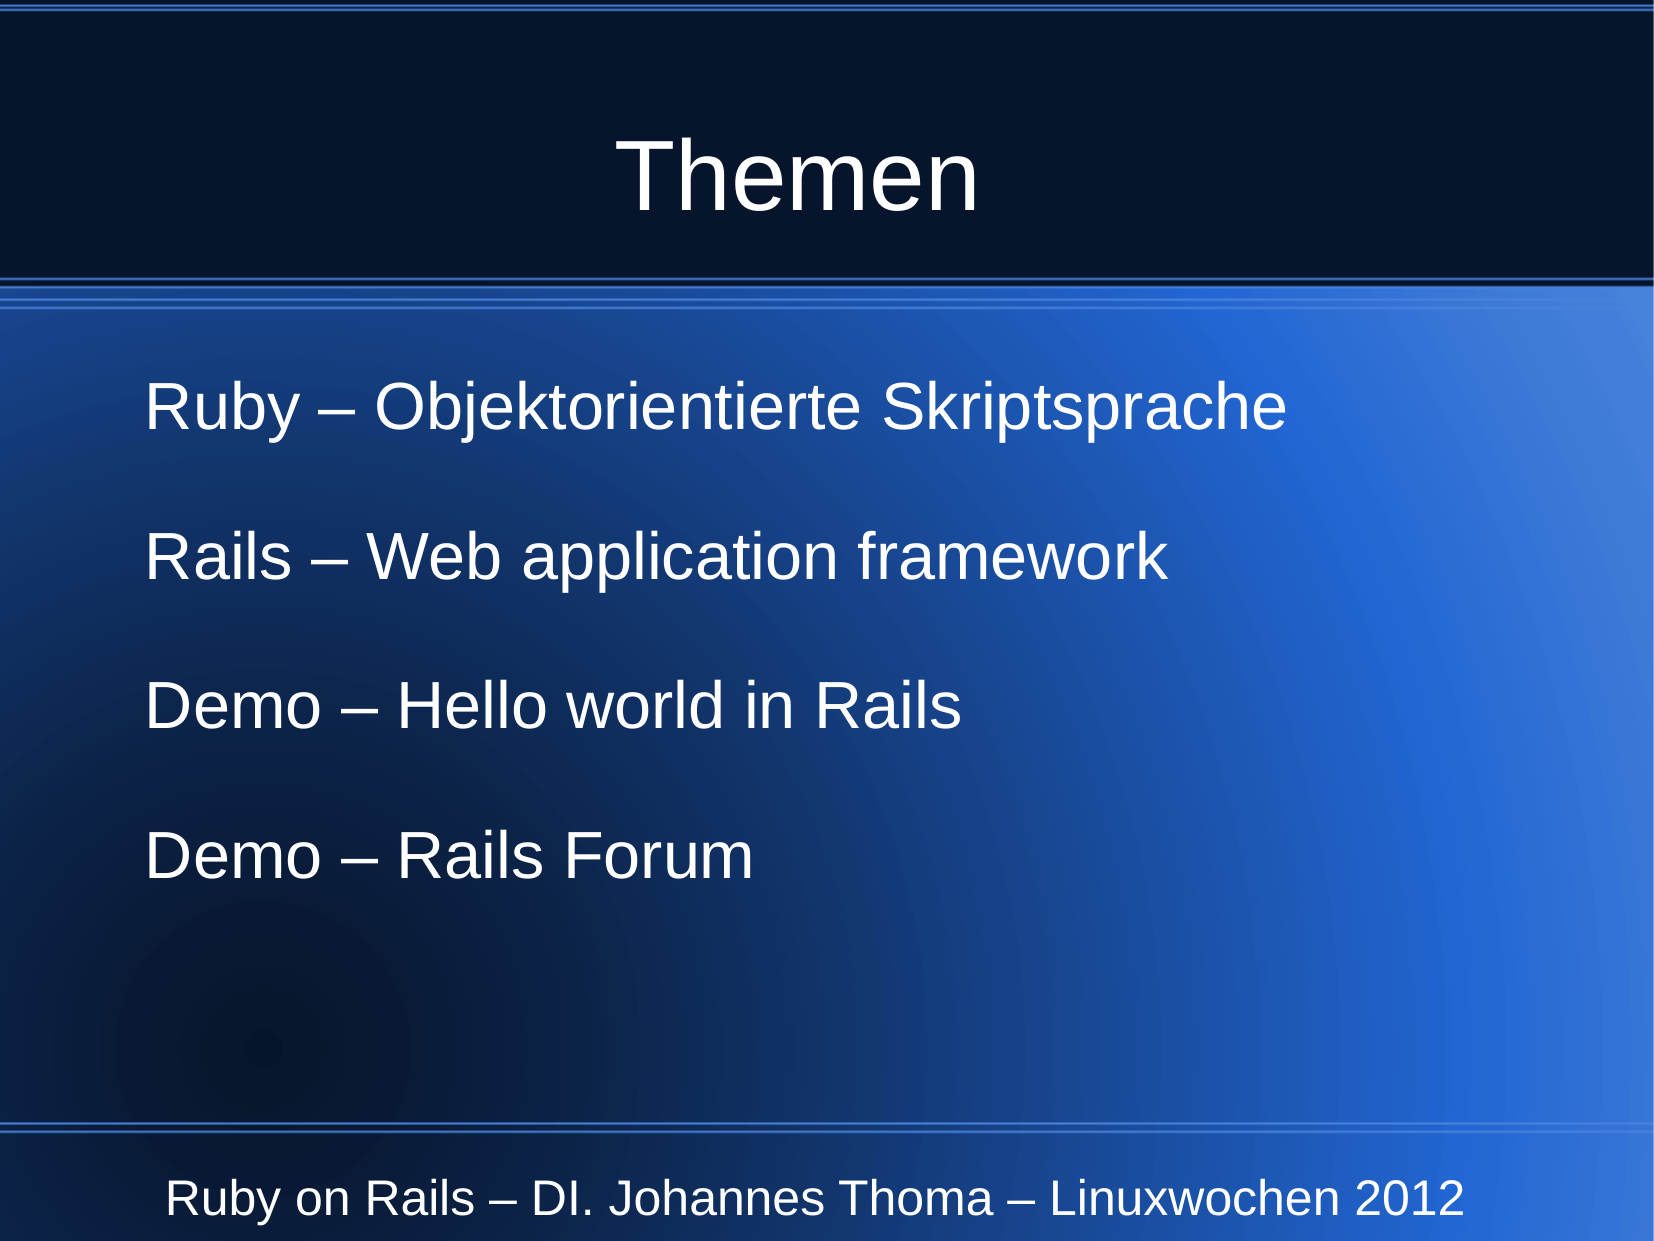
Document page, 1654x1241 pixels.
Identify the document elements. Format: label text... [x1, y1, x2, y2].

text_box Ruby on Rails – DI. Johannes Thoma – Linuxwochen 2012 [150, 1162, 1483, 1234]
picture [0, 0, 1654, 1241]
text_box Themen [600, 112, 1051, 240]
text_box Ruby – Objektorientierte Skriptsprache Rails – Web application framework Demo – Hello world in Rails Demo – Rails Forum [130, 362, 1309, 901]
